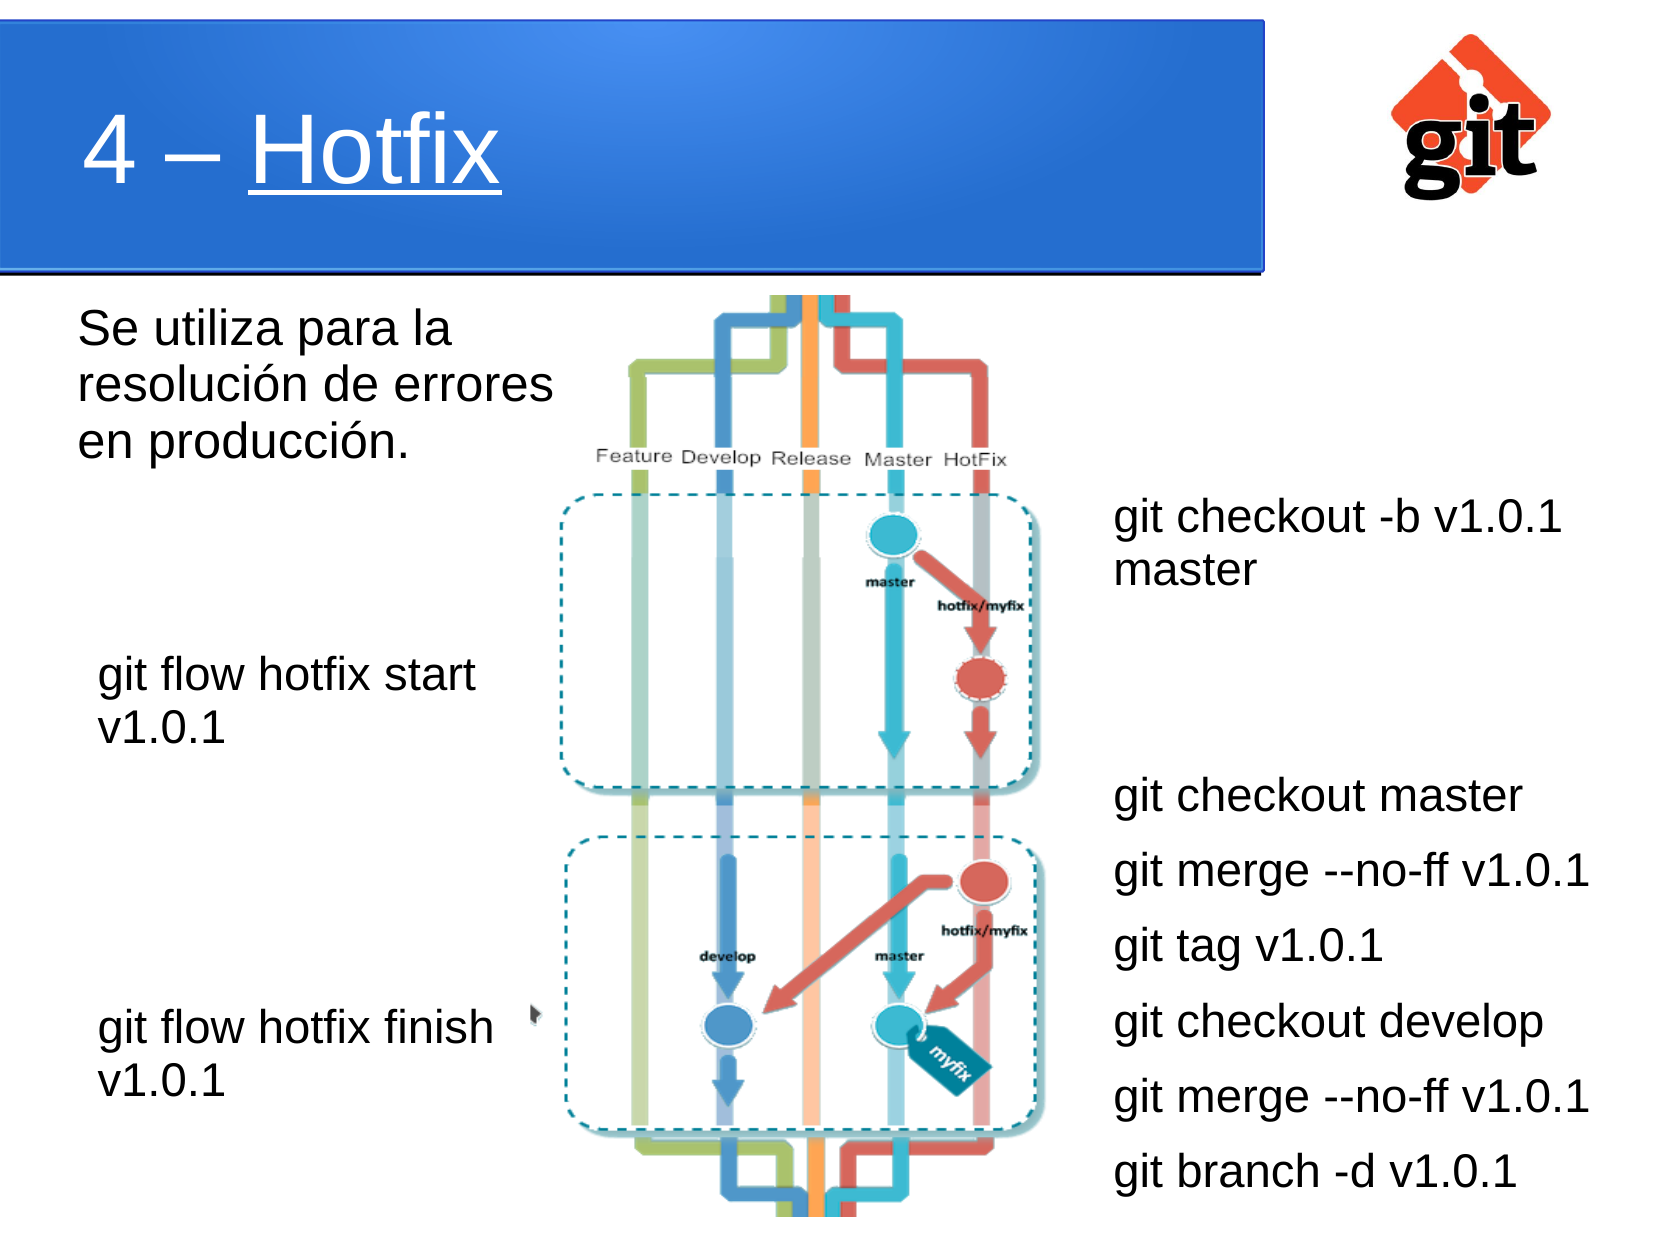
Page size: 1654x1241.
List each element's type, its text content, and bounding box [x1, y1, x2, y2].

list git checkout -b v1.0.1 master git checkout master git merge --no-ff v1.0.1 git tag v1.0.1 git checkout develop git merge --no-ff v1.0.1 git branch -d v1.0.1 [1062, 490, 1619, 1211]
picture [1387, 34, 1554, 201]
title 4 – Hotfix [82, 47, 1235, 252]
picture [484, 295, 1099, 1217]
list git flow hotfix start v1.0.1 git flow hotfix finish v1.0.1 [47, 488, 603, 1111]
list Se utiliza para la resolución de errores en producción. [23, 299, 579, 473]
